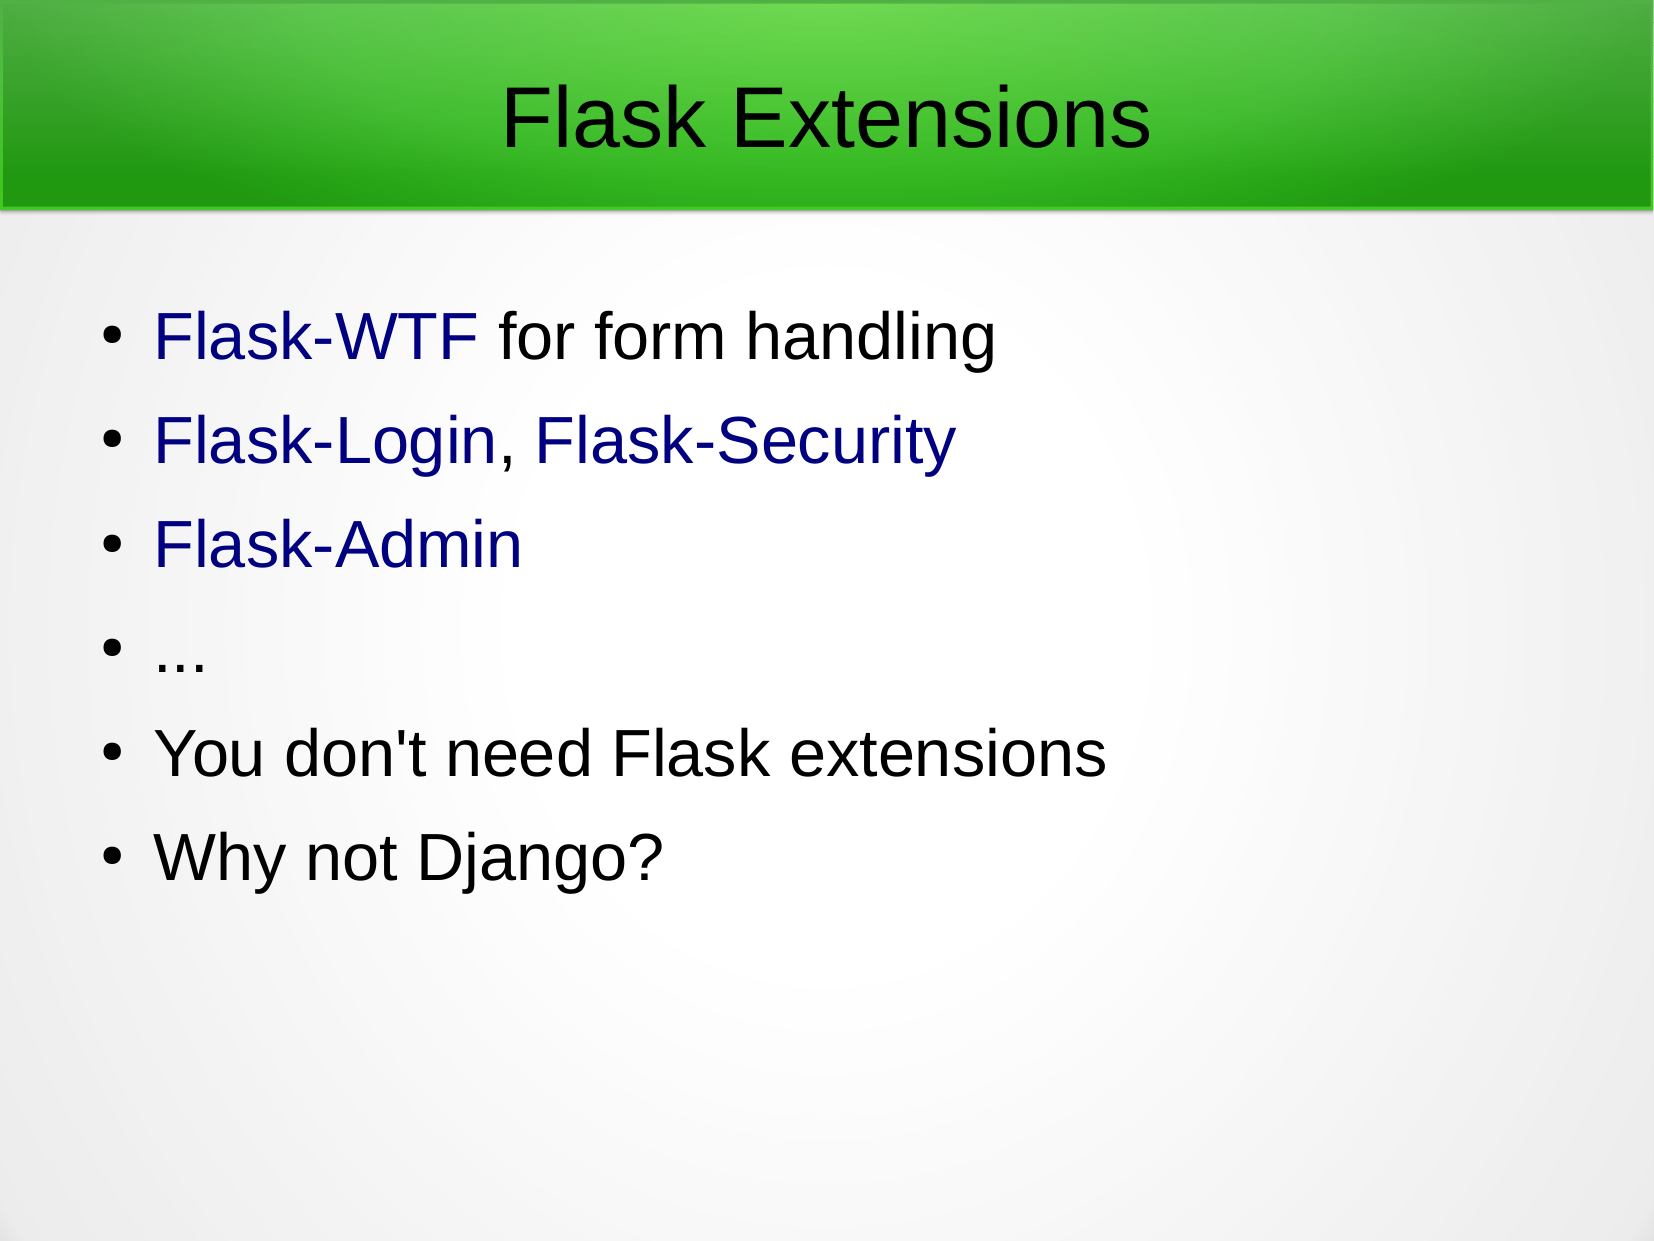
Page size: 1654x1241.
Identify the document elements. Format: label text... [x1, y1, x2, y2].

title Flask Extensions [82, 47, 1571, 189]
list Flask-WTF for form handling Flask-Login, Flask-Security Flask-Admin ... You don't need Flask extensions Why not Django? [82, 299, 1571, 1019]
